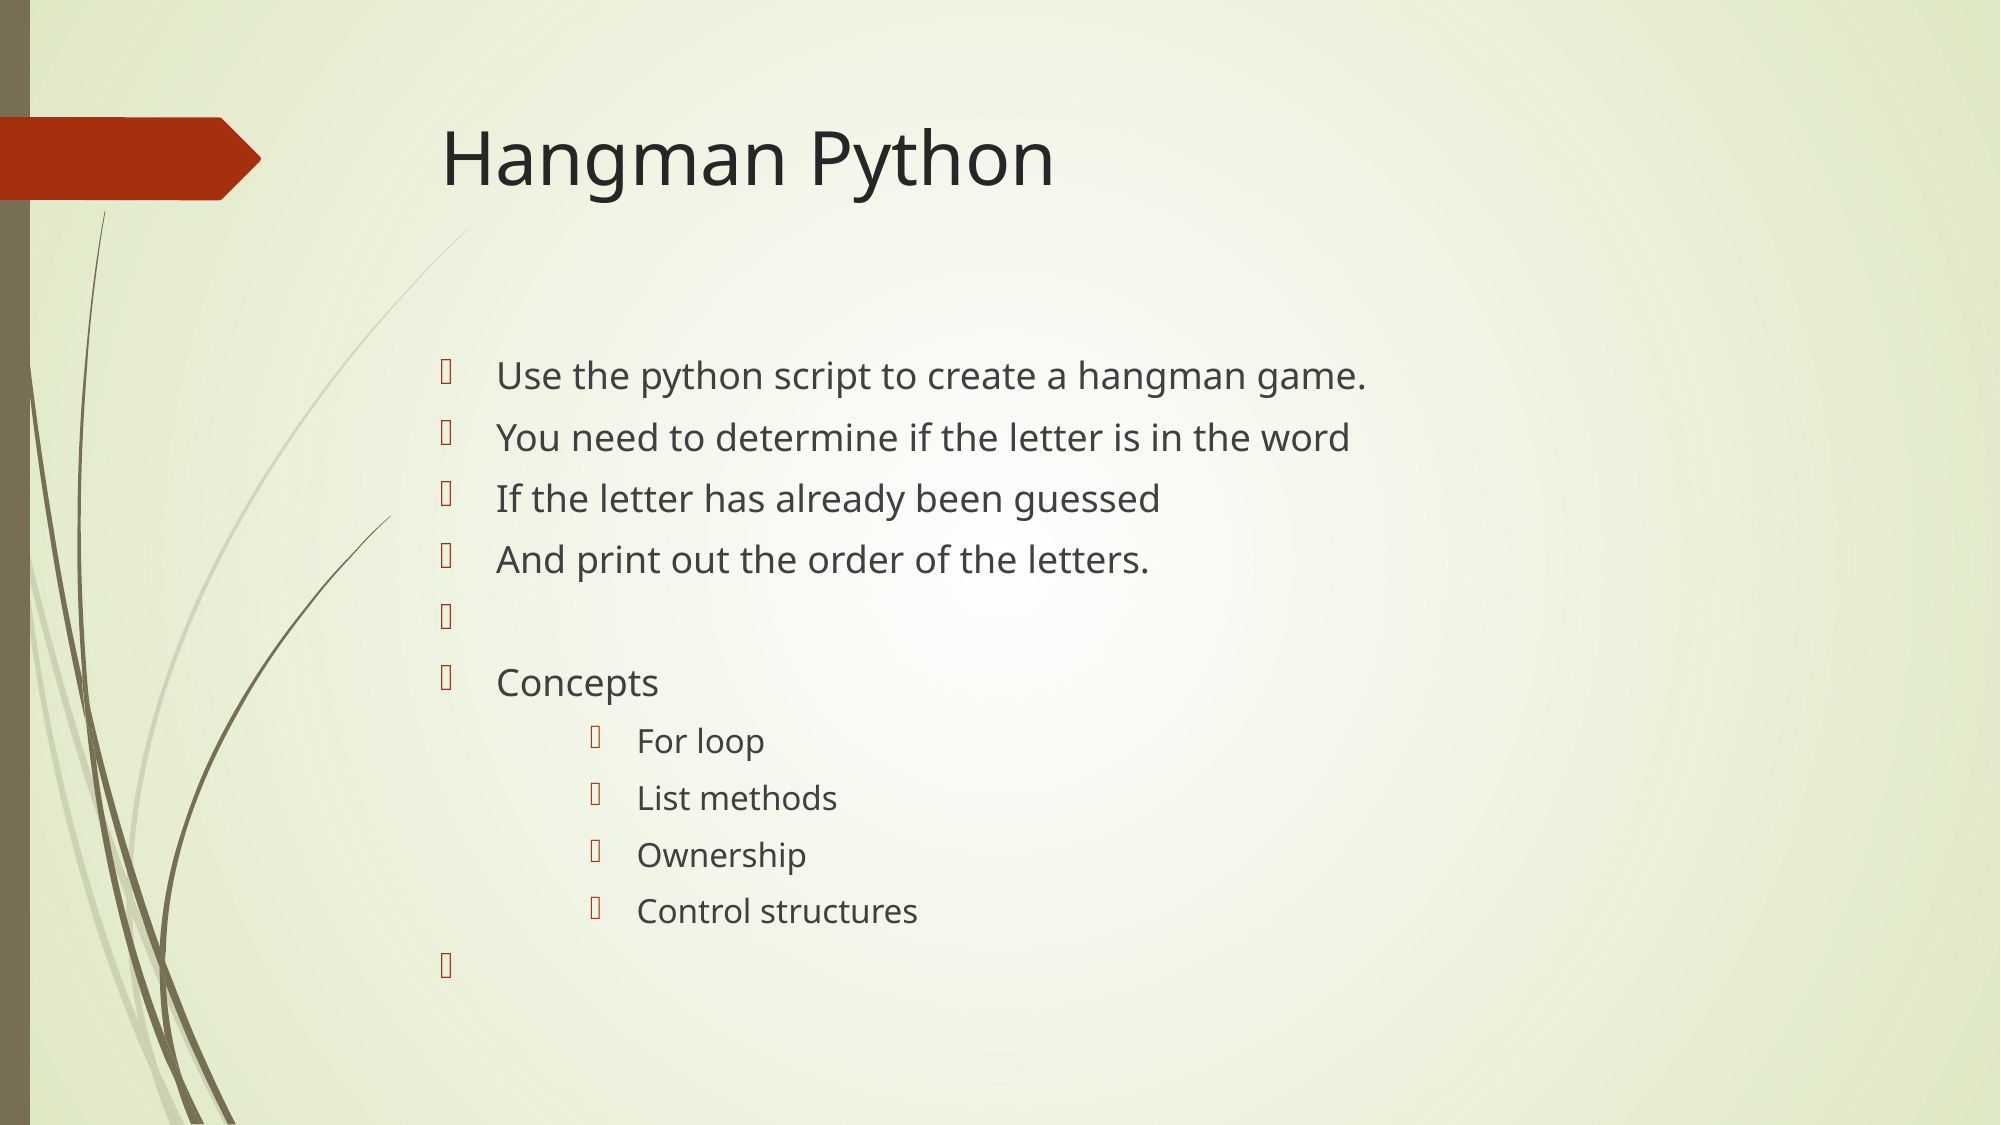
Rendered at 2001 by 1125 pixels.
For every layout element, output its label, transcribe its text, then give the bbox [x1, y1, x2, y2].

title Hangman Python [425, 102, 1888, 313]
list Use the python script to create a hangman game. You need to determine if the letter is in the word If the letter has already been guessed And print out the order of the letters. Concepts For loop List methods Ownership Control structures [424, 350, 1888, 970]
